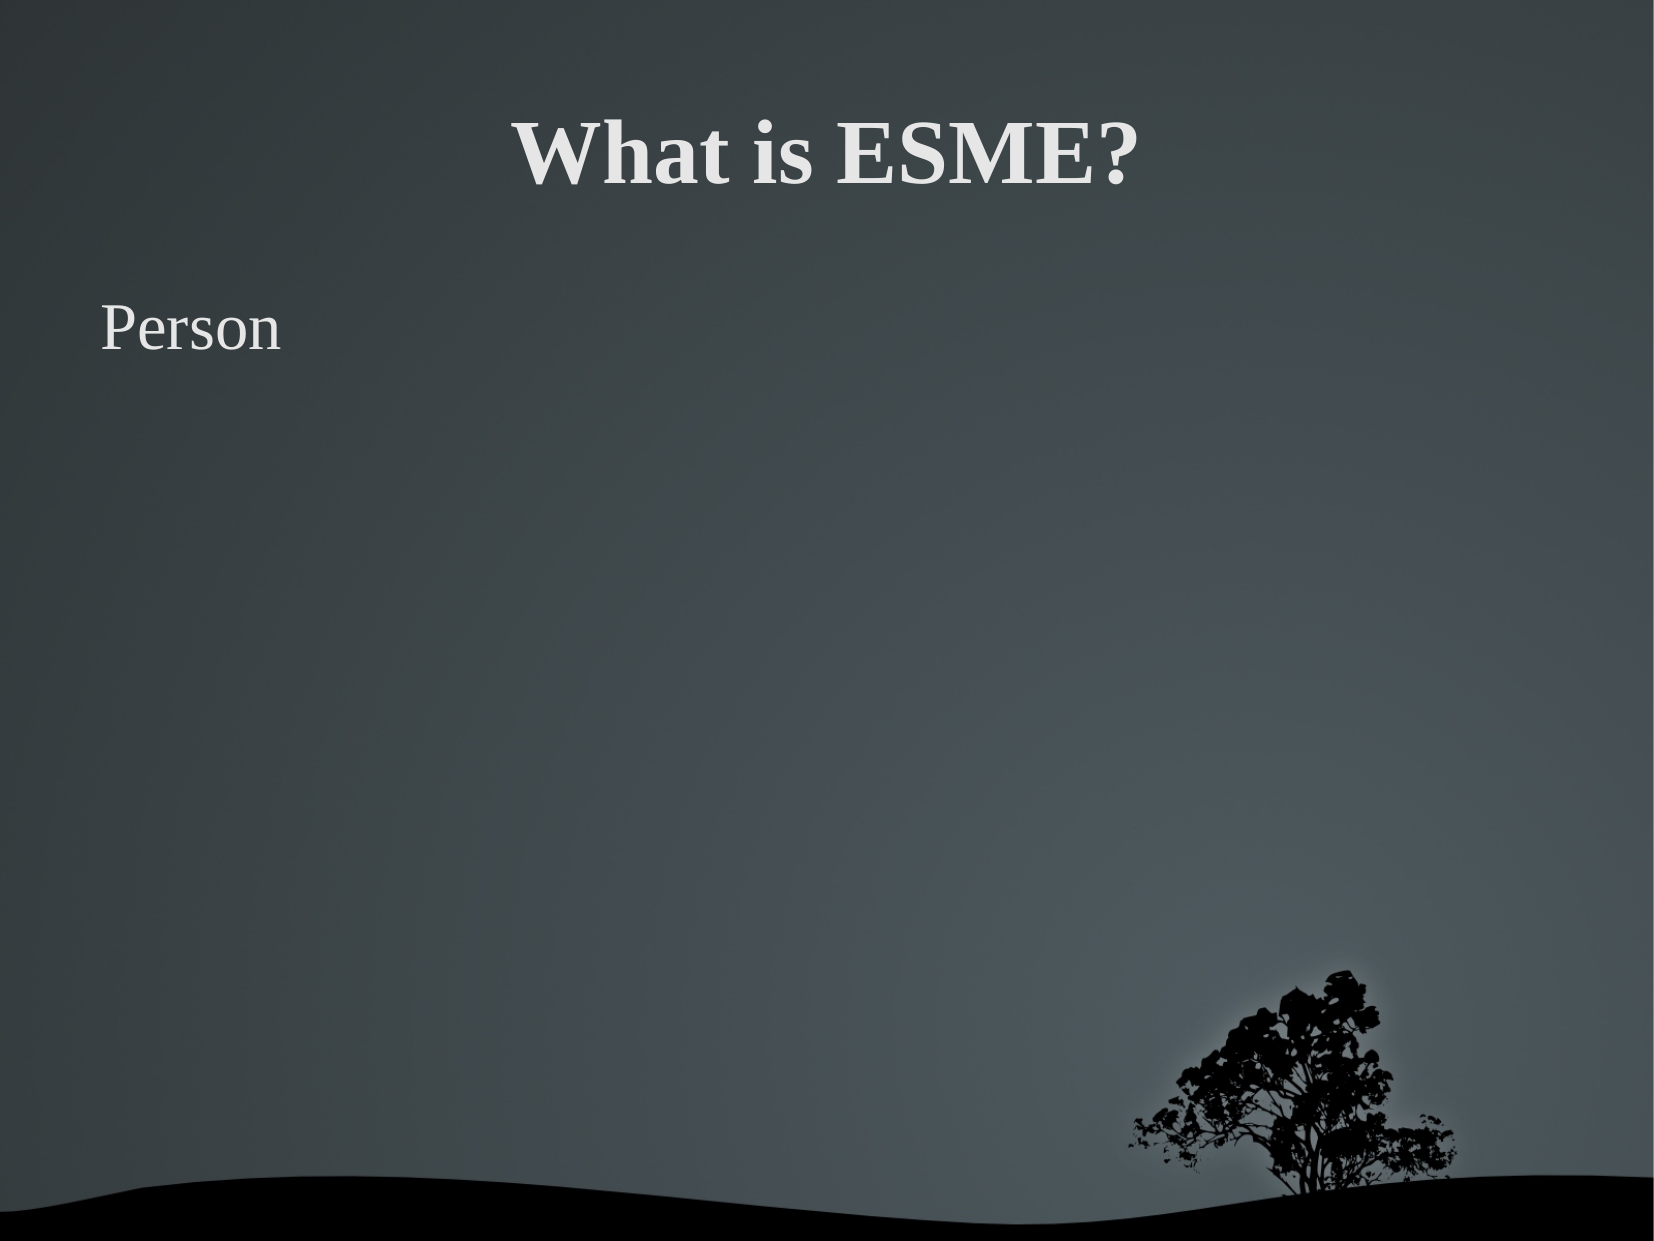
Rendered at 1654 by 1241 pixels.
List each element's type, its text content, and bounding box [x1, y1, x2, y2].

picture [0, 0, 1654, 1241]
title What is ESME? [82, 49, 1571, 257]
list Person [82, 290, 1571, 1109]
